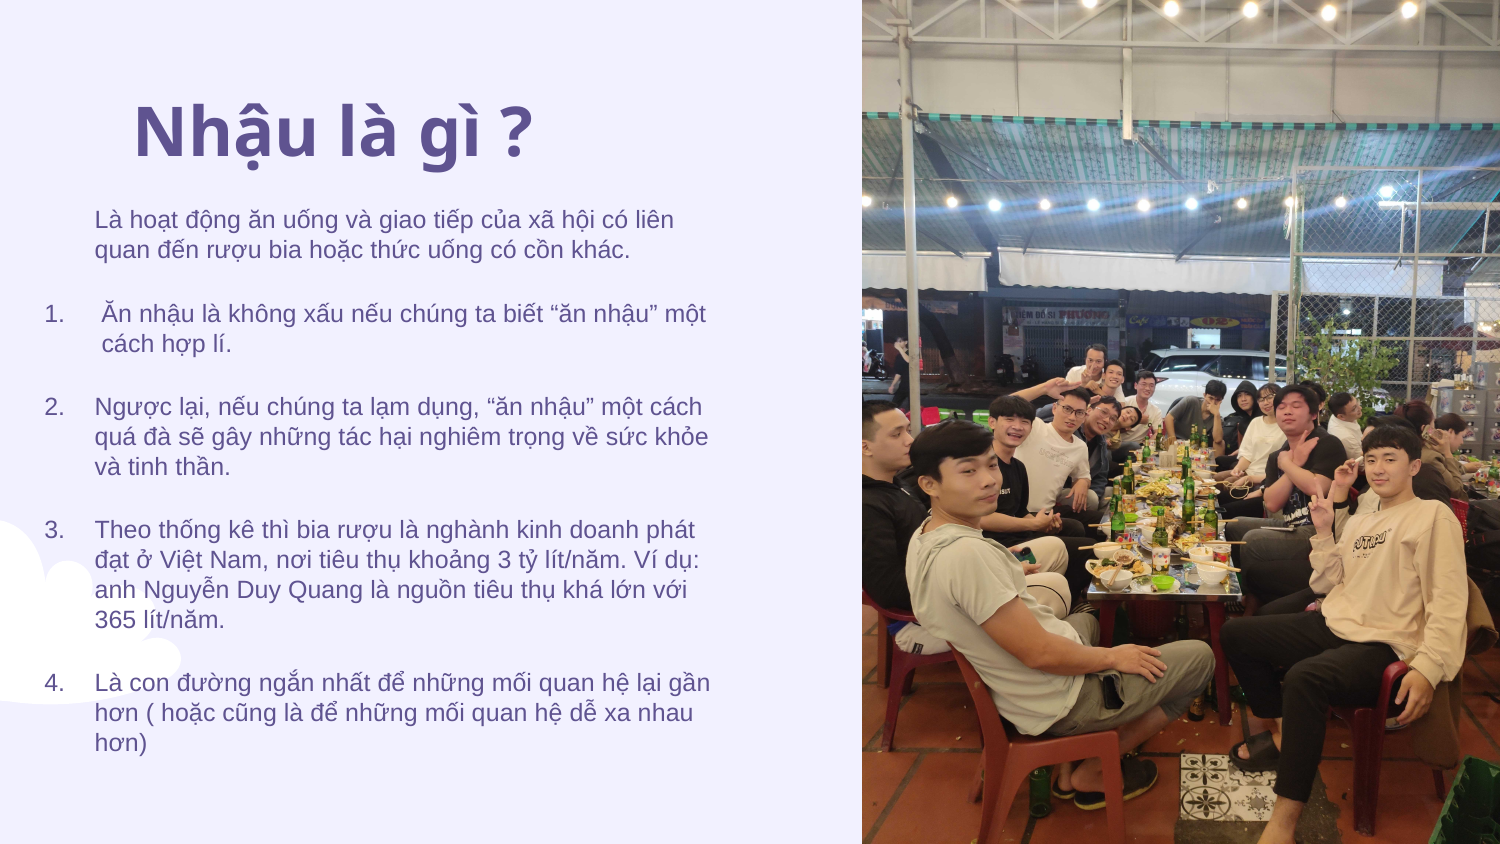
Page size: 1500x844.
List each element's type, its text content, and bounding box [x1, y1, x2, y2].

picture [862, 0, 1500, 844]
list Là hoạt động ăn uống và giao tiếp của xã hội có liên quan đến rượu bia hoặc thức uống có cồn khác. Ăn nhậu là không xấu nếu chúng ta biết “ăn nhậu” một cách hợp lí. Ngược lại, nếu chúng ta lạm dụng, “ăn nhậu” một cách quá đà sẽ gây những tác hại nghiêm trọng về sức khỏe và tinh thần. Theo thống kê thì bia rượu là nghành kinh doanh phát đạt ở Việt Nam, nơi tiêu thụ khoảng 3 tỷ lít/năm. Ví dụ: anh Nguyễn Duy Quang là nguồn tiêu thụ khá lớn với 365 lít/năm. Là con đường ngắn nhất để những mối quan hệ lại gần hơn ( hoặc cũng là để những mối quan hệ dễ xa nhau hơn) [4, 189, 751, 755]
title Nhậu là gì ? [116, 72, 862, 167]
